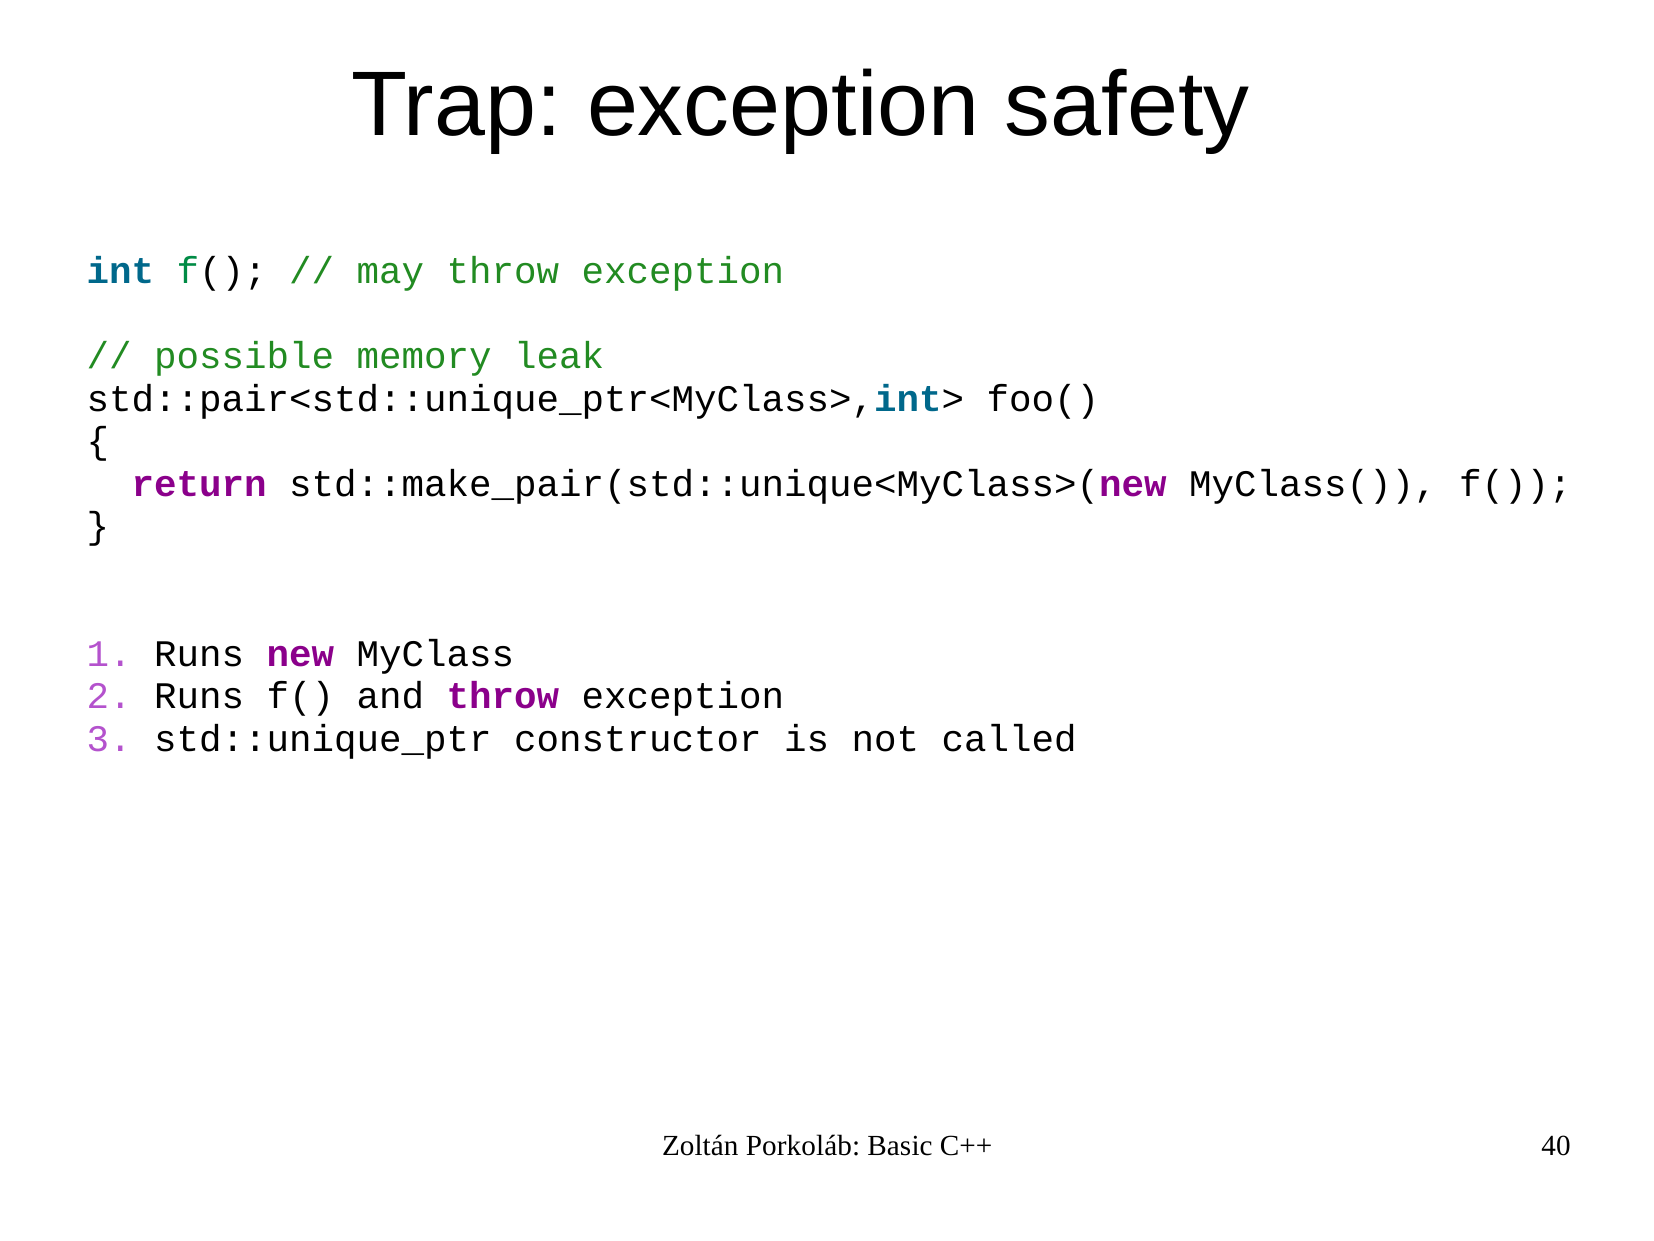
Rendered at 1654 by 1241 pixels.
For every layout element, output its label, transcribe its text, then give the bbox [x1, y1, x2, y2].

title Trap: exception safety [56, 0, 1546, 208]
text_box int f(); // may throw exception // possible memory leak std::pair<std::unique_ptr<MyClass>,int> foo() { return std::make_pair(std::unique<MyClass>(new MyClass()), f()); } 1. Runs new MyClass 2. Runs f() and throw exception 3. std::unique_ptr constructor is not called [71, 244, 1636, 773]
